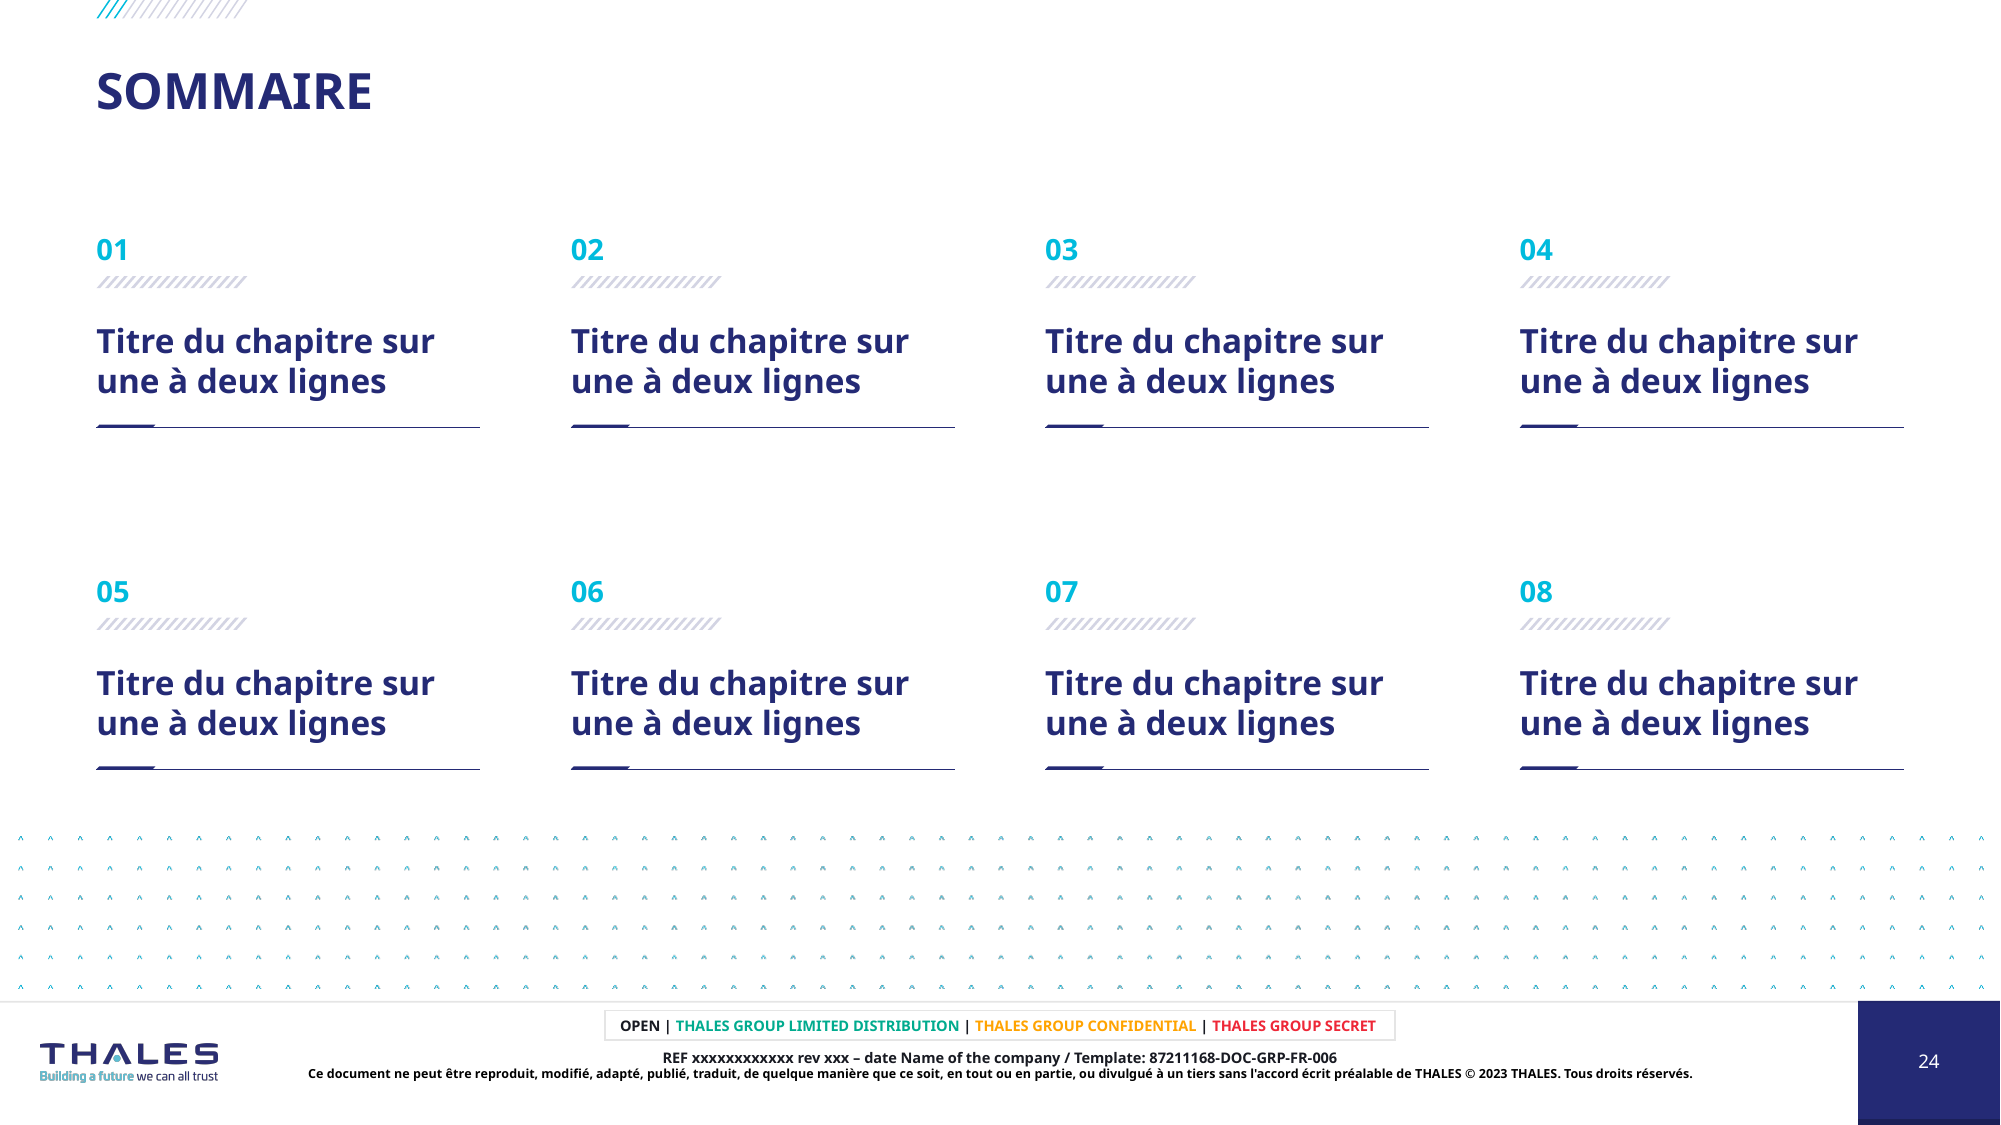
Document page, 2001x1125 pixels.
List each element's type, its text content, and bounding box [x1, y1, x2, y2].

text_box [570, 276, 586, 289]
text_box [105, 276, 120, 289]
text_box [233, 617, 248, 630]
text_box Titre du chapitre sur une à deux lignes [96, 320, 481, 401]
text_box [1656, 276, 1671, 289]
text_box [156, 617, 171, 630]
text_box [1062, 276, 1077, 289]
text_box [690, 276, 705, 289]
text_box [1045, 617, 1060, 630]
text_box [1545, 617, 1560, 630]
text_box [1053, 617, 1069, 630]
text_box [1536, 617, 1551, 630]
text_box [1164, 276, 1180, 289]
text_box [164, 276, 180, 289]
text_box [1639, 617, 1654, 630]
text_box [199, 617, 214, 630]
text_box [1553, 276, 1569, 289]
text_box [224, 617, 239, 630]
text_box [673, 276, 688, 289]
text_box [1647, 617, 1663, 630]
text_box [622, 276, 637, 289]
text_box [1647, 276, 1663, 289]
text_box [664, 617, 680, 630]
text_box [647, 276, 663, 289]
text_box [1105, 617, 1120, 630]
text_box 05 [96, 573, 481, 609]
text_box [613, 617, 628, 630]
text_box [1122, 617, 1137, 630]
text_box [164, 617, 180, 630]
text_box [639, 276, 654, 289]
text_box [105, 617, 120, 630]
text_box [579, 617, 594, 630]
text_box [113, 617, 128, 630]
text_box [1147, 617, 1163, 630]
picture [0, 816, 2000, 989]
text_box [630, 276, 645, 289]
text_box [1164, 617, 1180, 630]
text_box [699, 276, 714, 289]
text_box [622, 617, 637, 630]
text_box [1182, 617, 1197, 630]
text_box [173, 617, 188, 630]
text_box [1656, 617, 1671, 630]
text_box [605, 276, 620, 289]
text_box [1070, 617, 1086, 630]
text_box [570, 617, 586, 630]
text_box [1630, 276, 1645, 289]
text_box [1528, 276, 1543, 289]
text_box [1130, 276, 1145, 289]
text_box 02 [570, 231, 955, 267]
text_box [1062, 617, 1077, 630]
text_box [596, 617, 611, 630]
text_box [1053, 276, 1069, 289]
text_box 08 [1519, 573, 1904, 609]
text_box [190, 617, 205, 630]
text_box [570, 766, 630, 770]
text_box [1519, 617, 1534, 630]
text_box [122, 276, 137, 289]
text_box Titre du chapitre sur une à deux lignes [570, 320, 955, 401]
text_box Titre du chapitre sur une à deux lignes [96, 661, 481, 742]
text_box [1096, 617, 1111, 630]
text_box [1130, 617, 1145, 630]
text_box [1622, 276, 1637, 289]
text_box [1536, 276, 1551, 289]
text_box [1045, 424, 1105, 428]
text_box [699, 617, 714, 630]
text_box [656, 276, 671, 289]
text_box [96, 276, 111, 289]
text_box Titre du chapitre sur une à deux lignes [1519, 661, 1904, 742]
text_box [570, 424, 630, 428]
text_box [156, 276, 171, 289]
text_box [1088, 617, 1103, 630]
text_box [1528, 617, 1543, 630]
text_box 01 [96, 231, 481, 267]
text_box [605, 617, 620, 630]
text_box [139, 617, 154, 630]
text_box [1588, 276, 1603, 289]
text_box [130, 617, 145, 630]
text_box [1570, 276, 1586, 289]
text_box 03 [1045, 231, 1430, 267]
text_box [122, 617, 137, 630]
text_box [216, 617, 231, 630]
text_box [1545, 276, 1560, 289]
text_box [1070, 276, 1086, 289]
text_box [1173, 617, 1188, 630]
text_box [1570, 617, 1586, 630]
text_box [233, 276, 248, 289]
text_box [199, 276, 214, 289]
text_box [1579, 276, 1594, 289]
text_box [707, 276, 722, 289]
text_box [1605, 617, 1620, 630]
text_box [579, 276, 594, 289]
text_box [182, 276, 197, 289]
text_box [1588, 617, 1603, 630]
text_box [1079, 276, 1094, 289]
text_box [1096, 276, 1111, 289]
text_box [113, 276, 128, 289]
text_box [1122, 276, 1137, 289]
text_box [1139, 276, 1154, 289]
text_box [1156, 617, 1171, 630]
text_box Titre du chapitre sur une à deux lignes [1519, 320, 1904, 401]
text_box [96, 617, 111, 630]
text_box [1156, 276, 1171, 289]
text_box [1519, 766, 1579, 770]
text_box [96, 766, 156, 770]
text_box [130, 276, 145, 289]
text_box [647, 617, 663, 630]
text_box [1105, 276, 1120, 289]
text_box 07 [1045, 573, 1430, 609]
text_box [1613, 276, 1628, 289]
text_box [139, 276, 154, 289]
text_box [664, 276, 680, 289]
text_box 04 [1519, 231, 1904, 267]
text_box [1639, 276, 1654, 289]
text_box [613, 276, 628, 289]
text_box [147, 617, 162, 630]
text_box [147, 276, 162, 289]
text_box [1182, 276, 1197, 289]
text_box [1173, 276, 1188, 289]
text_box [182, 617, 197, 630]
text_box Titre du chapitre sur une à deux lignes [1045, 661, 1430, 742]
title SOMMAIRE [96, 59, 1904, 120]
text_box [1113, 276, 1128, 289]
text_box 06 [570, 573, 955, 609]
text_box [216, 276, 231, 289]
text_box [1147, 276, 1163, 289]
text_box [207, 617, 222, 630]
text_box [1553, 617, 1569, 630]
text_box [681, 276, 697, 289]
text_box [1139, 617, 1154, 630]
text_box [96, 424, 156, 428]
text_box [190, 276, 205, 289]
text_box [1113, 617, 1128, 630]
text_box [207, 276, 222, 289]
text_box [630, 617, 645, 630]
text_box [1519, 276, 1534, 289]
picture [40, 1043, 218, 1083]
text_box [224, 276, 239, 289]
text_box [1579, 617, 1594, 630]
text_box [1045, 276, 1060, 289]
text_box [1605, 276, 1620, 289]
text_box [596, 276, 611, 289]
text_box [1519, 424, 1579, 428]
text_box [587, 617, 603, 630]
text_box [587, 276, 603, 289]
text_box [1079, 617, 1094, 630]
text_box [656, 617, 671, 630]
text_box Titre du chapitre sur une à deux lignes [570, 661, 955, 742]
text_box [1630, 617, 1645, 630]
text_box [690, 617, 705, 630]
text_box [673, 617, 688, 630]
text_box [173, 276, 188, 289]
text_box [1045, 766, 1105, 770]
text_box [1596, 617, 1611, 630]
text_box [1562, 617, 1577, 630]
text_box [681, 617, 697, 630]
text_box [639, 617, 654, 630]
text_box [1596, 276, 1611, 289]
text_box Titre du chapitre sur une à deux lignes [1045, 320, 1430, 401]
text_box [1088, 276, 1103, 289]
text_box [707, 617, 722, 630]
text_box [1622, 617, 1637, 630]
text_box [1613, 617, 1628, 630]
text_box [1562, 276, 1577, 289]
